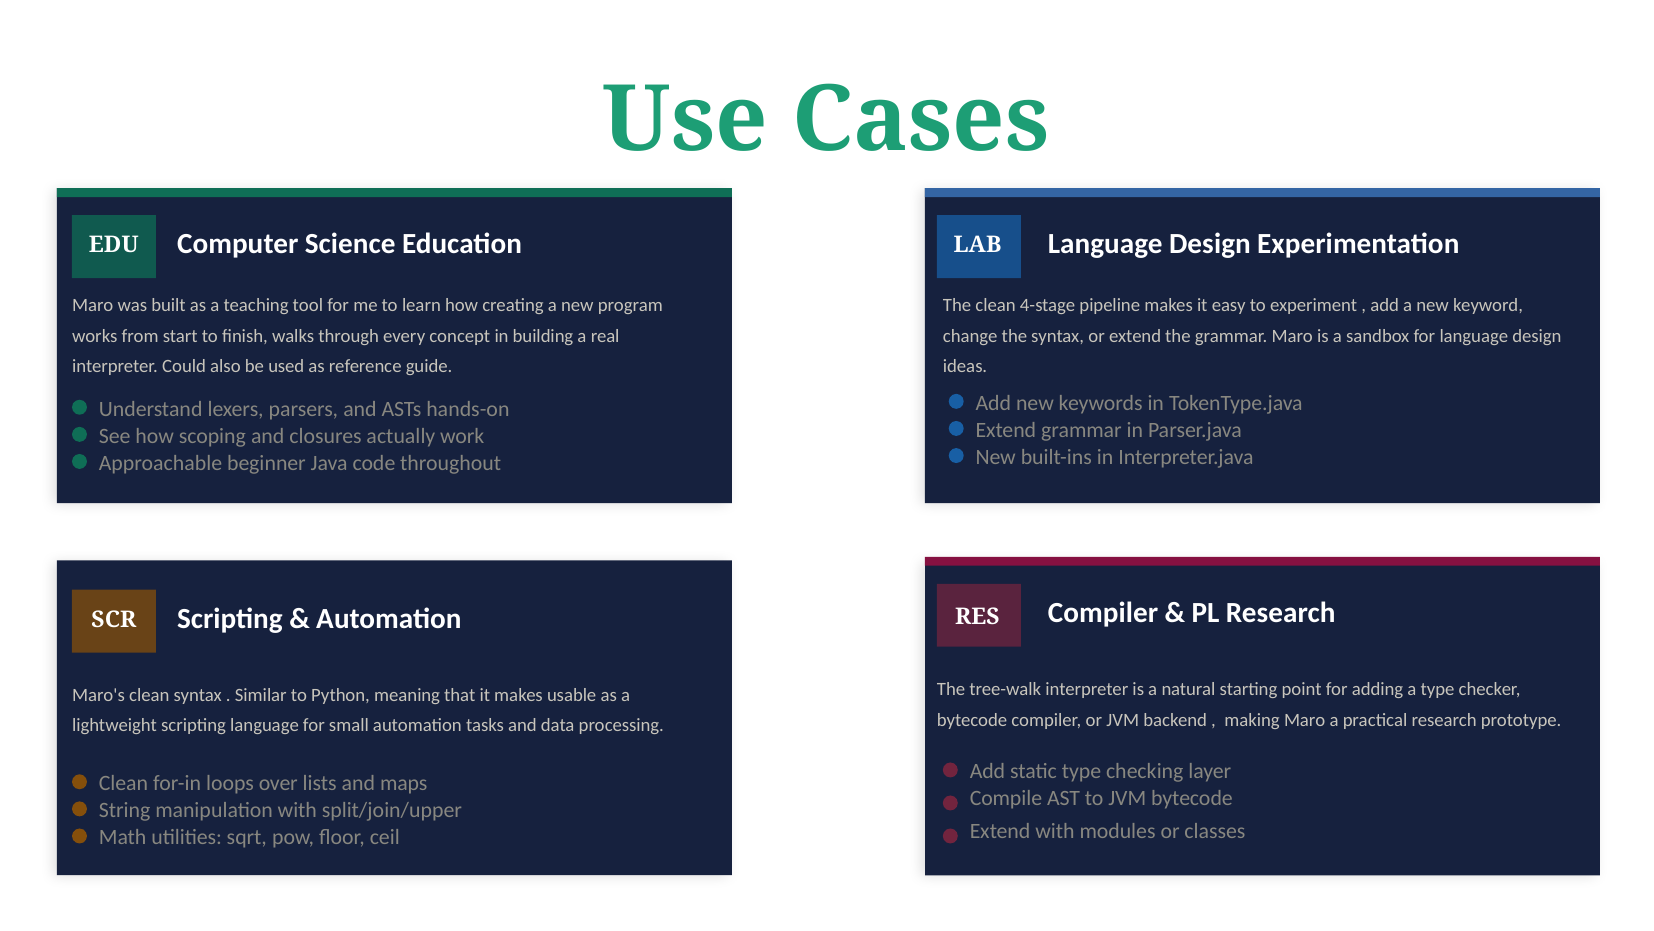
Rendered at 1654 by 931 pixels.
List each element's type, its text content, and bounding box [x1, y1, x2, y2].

text_box Add new keywords in TokenType.java [975, 386, 1576, 413]
text_box [924, 188, 1600, 504]
text_box Extend grammar in Parser.java [975, 413, 1576, 440]
text_box [924, 556, 1600, 876]
text_box Computer Science Education [176, 215, 702, 270]
text_box Math utilities: sqrt, pow, floor, ceil [98, 820, 699, 851]
text_box Clean for-in loops over lists and maps [98, 766, 699, 793]
text_box Add static type checking layer [969, 754, 1570, 782]
text_box New built-ins in Interpreter.java [975, 440, 1576, 471]
text_box See how scoping and closures actually work [98, 419, 699, 446]
text_box [56, 560, 732, 876]
text_box Extend with modules or classes [969, 815, 1570, 846]
text_box String manipulation with split/join/upper [98, 793, 699, 820]
text_box RES [934, 593, 1021, 640]
text_box EDU [72, 221, 156, 279]
text_box SCR [72, 595, 156, 654]
text_box Language Design Experimentation [1047, 215, 1573, 270]
text_box The tree-walk interpreter is a natural starting point for adding a type checker, bytecode compiler, or JVM backend , making Maro a practical research prototype. [936, 648, 1567, 751]
text_box Compiler & PL Research [1047, 583, 1573, 638]
text_box LAB [934, 221, 1021, 268]
text_box Maro was built as a teaching tool for me to learn how creating a new program works from start to finish, walks through every concept in building a real interpreter. Could also be used as reference guide. [71, 279, 702, 382]
text_box Maro's clean syntax . Similar to Python, meaning that it makes usable as a lightweight scripting language for small automation tasks and data processing. [71, 654, 702, 757]
text_box Compile AST to JVM bytecode [969, 782, 1570, 813]
text_box Understand lexers, parsers, and ASTs hands-on [98, 392, 699, 419]
title Use Cases [82, 37, 1571, 193]
text_box Approachable beginner Java code throughout [98, 446, 699, 477]
text_box Scripting & Automation [176, 589, 702, 644]
text_box [56, 188, 732, 504]
text_box The clean 4-stage pipeline makes it easy to experiment , add a new keyword, change the syntax, or extend the grammar. Maro is a sandbox for language design ideas. [942, 279, 1573, 382]
